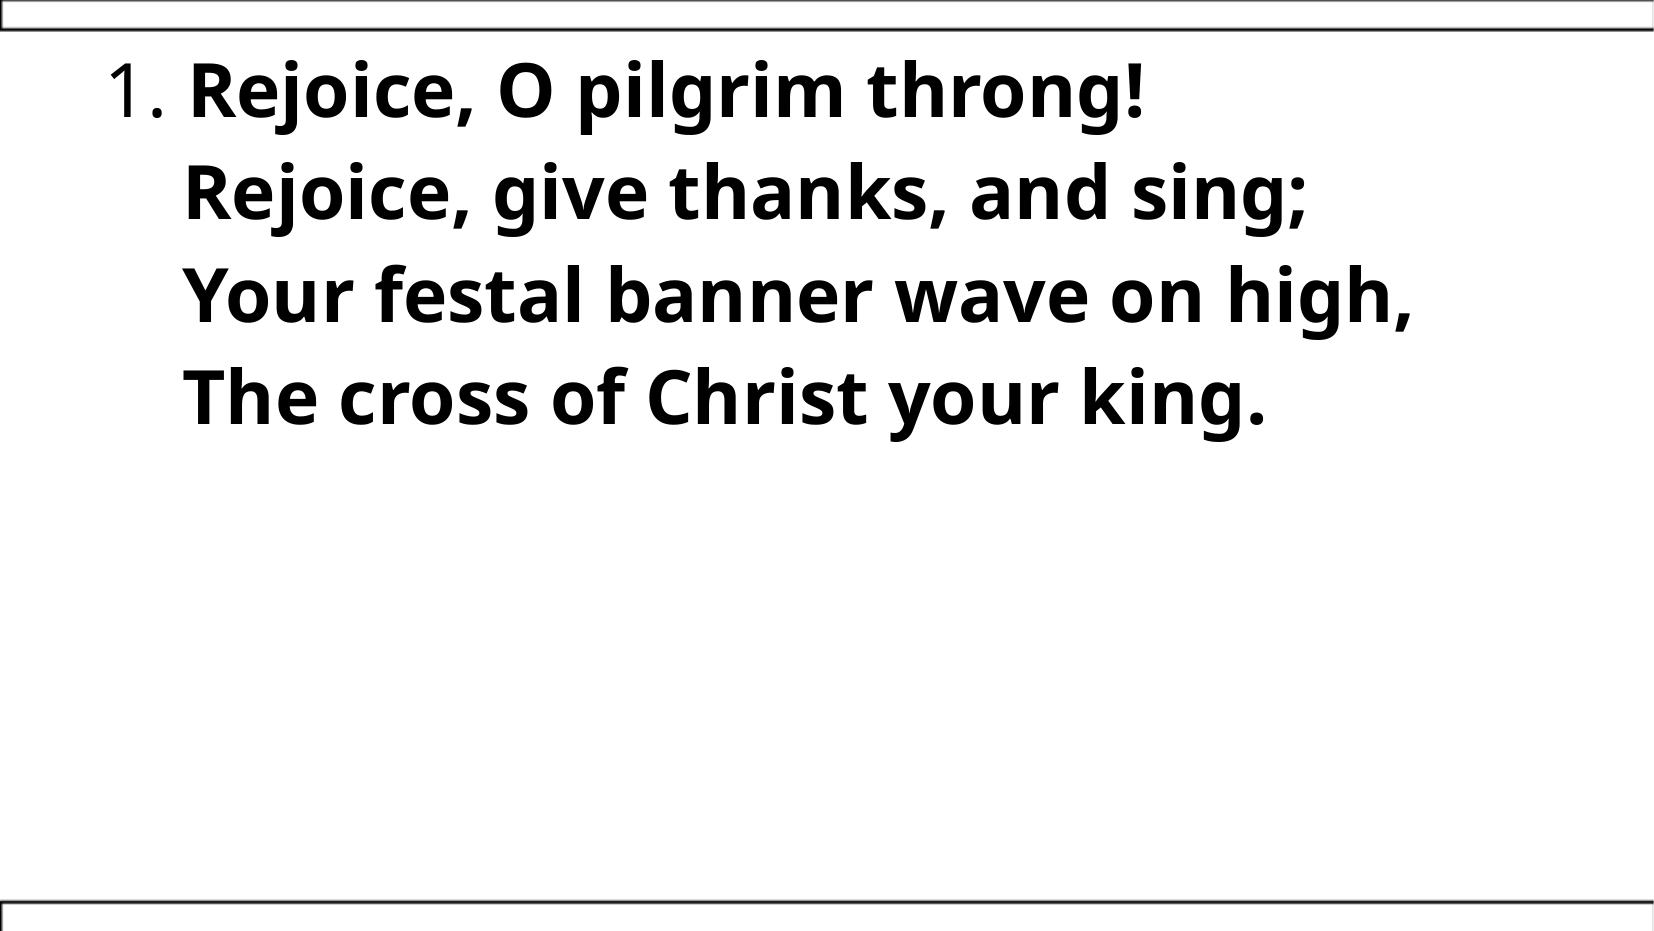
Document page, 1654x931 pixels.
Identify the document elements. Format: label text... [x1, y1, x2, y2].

text_box 1. Rejoice, O pilgrim throng! Rejoice, give thanks, and sing; Your festal banner wave on high, The cross of Christ your king. [90, 30, 1561, 445]
picture [0, 0, 1654, 931]
